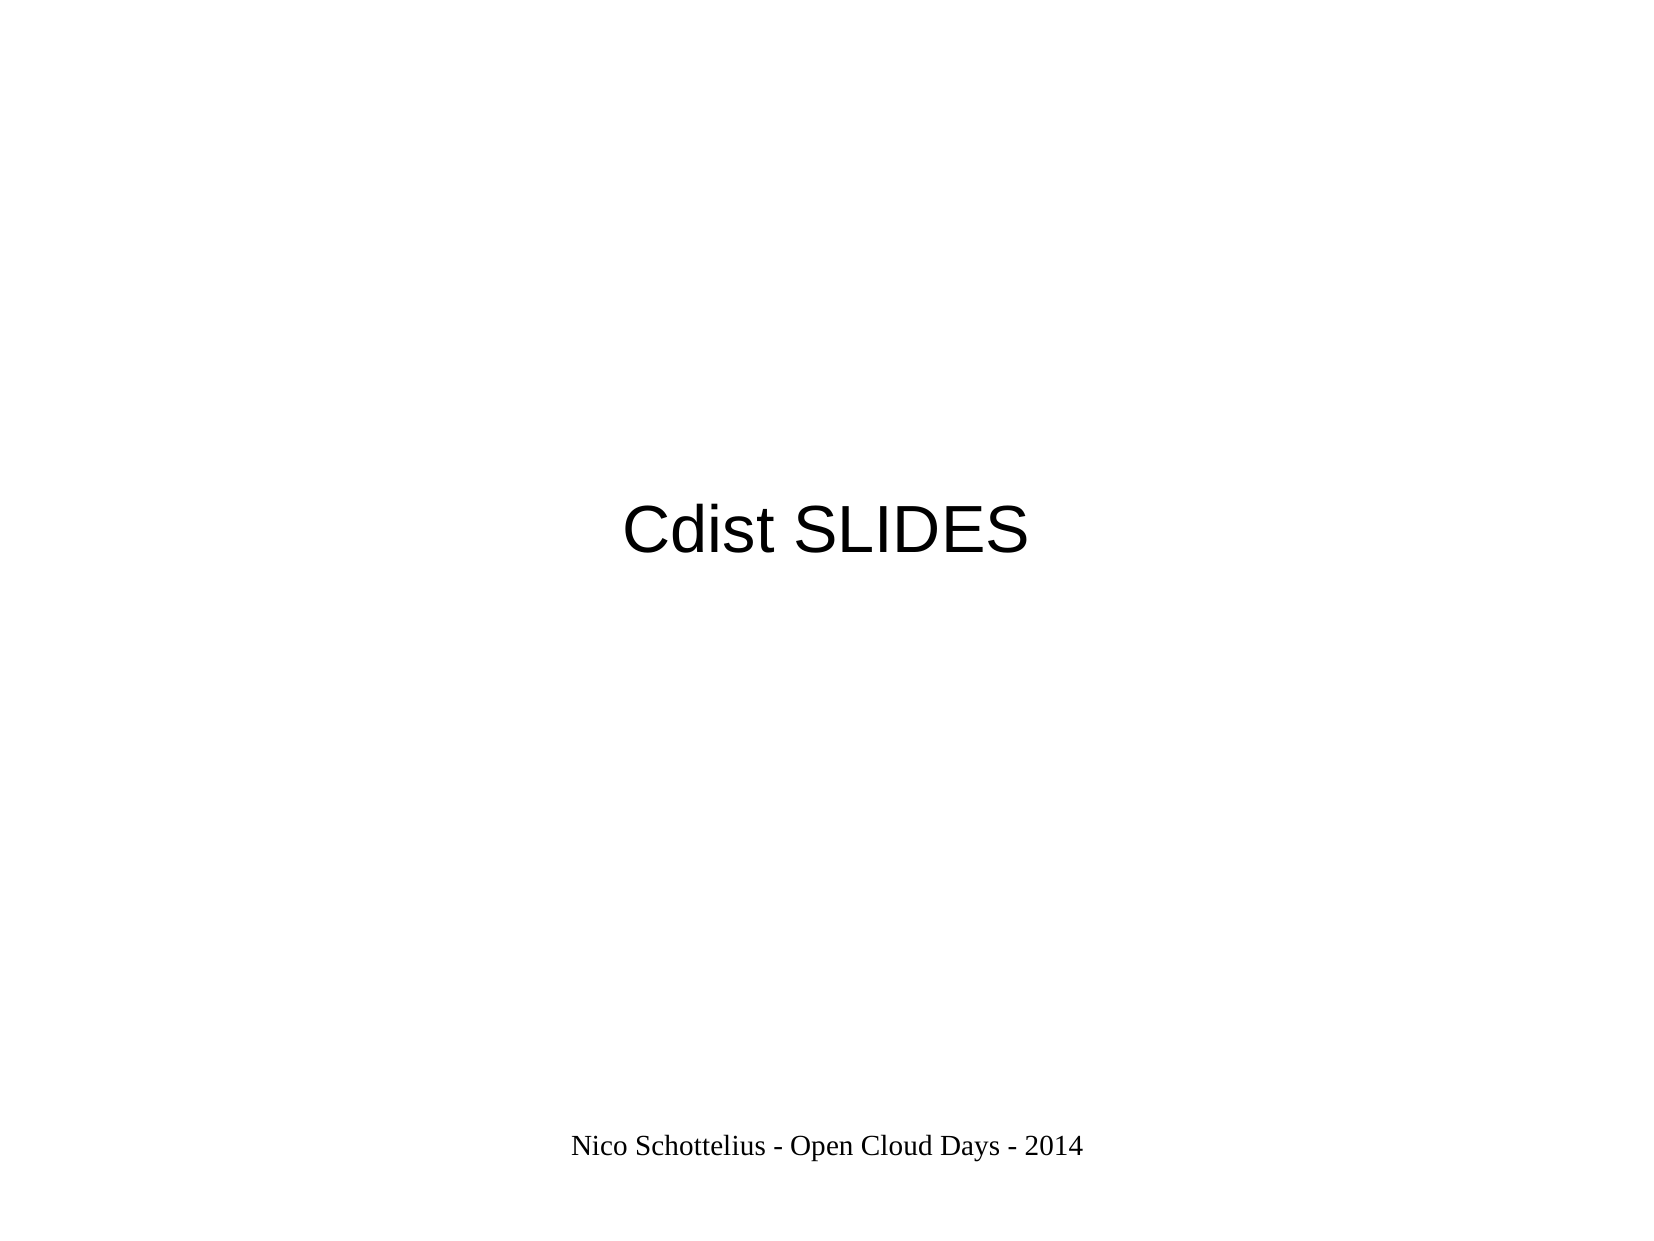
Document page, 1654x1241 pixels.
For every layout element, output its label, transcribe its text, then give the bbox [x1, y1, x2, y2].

subtitle Cdist SLIDES [82, 49, 1571, 1010]
